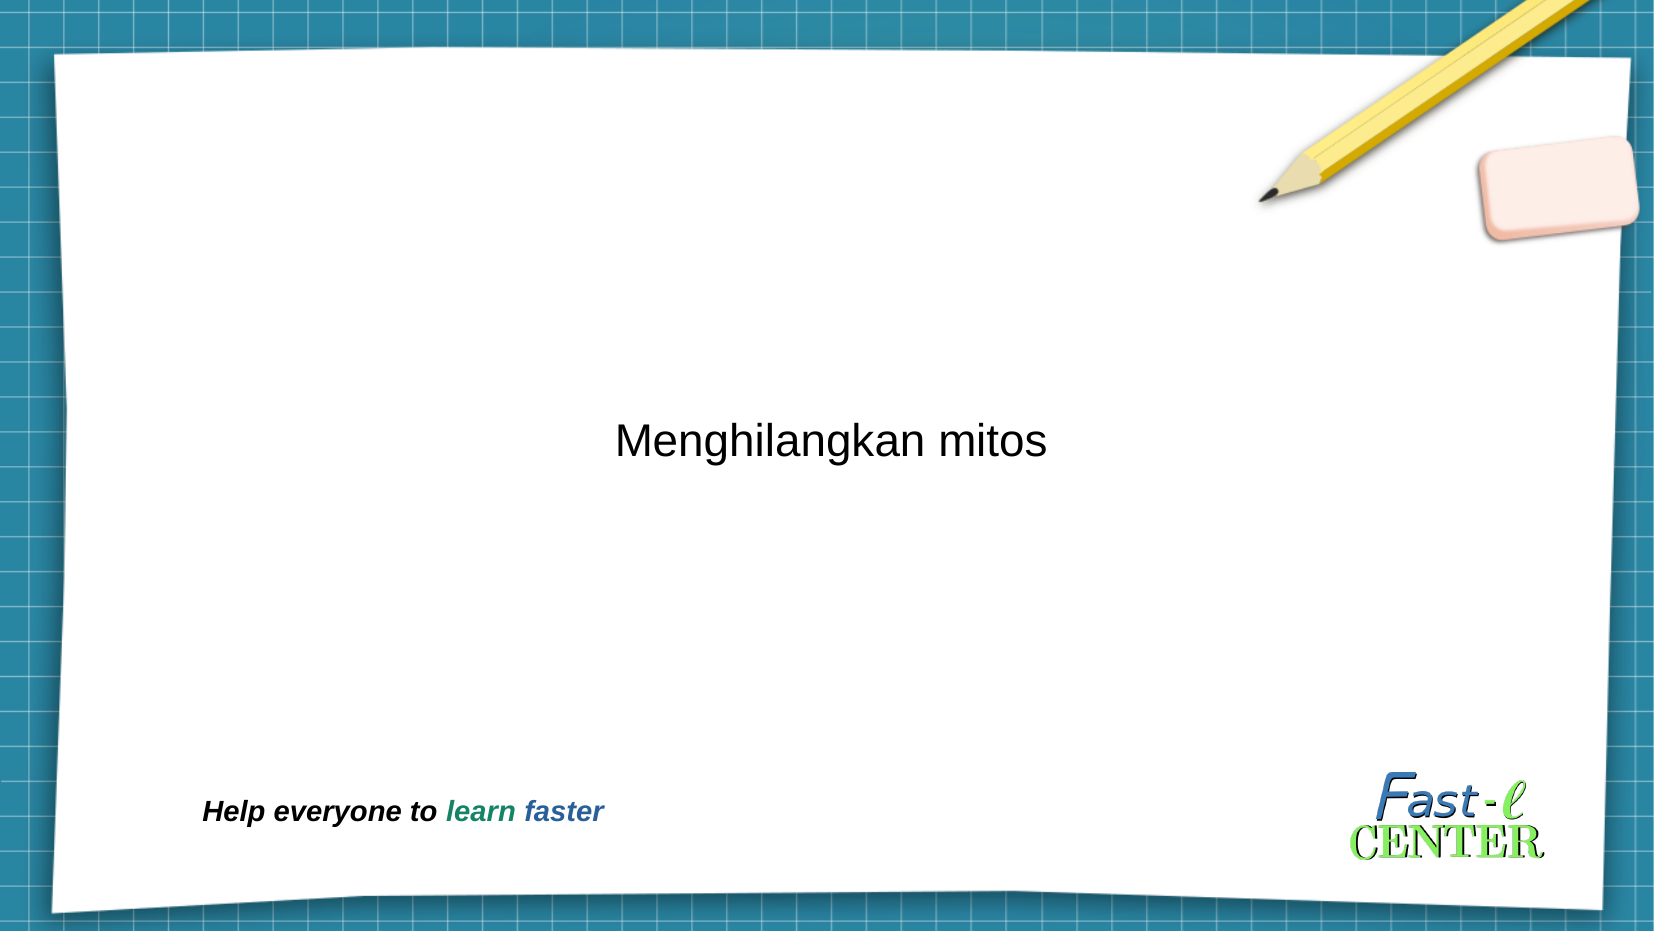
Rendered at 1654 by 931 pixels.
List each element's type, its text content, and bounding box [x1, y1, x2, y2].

picture [0, 0, 1654, 931]
text_box Menghilangkan mitos [600, 407, 1088, 502]
text_box Help everyone to learn faster [187, 787, 619, 836]
